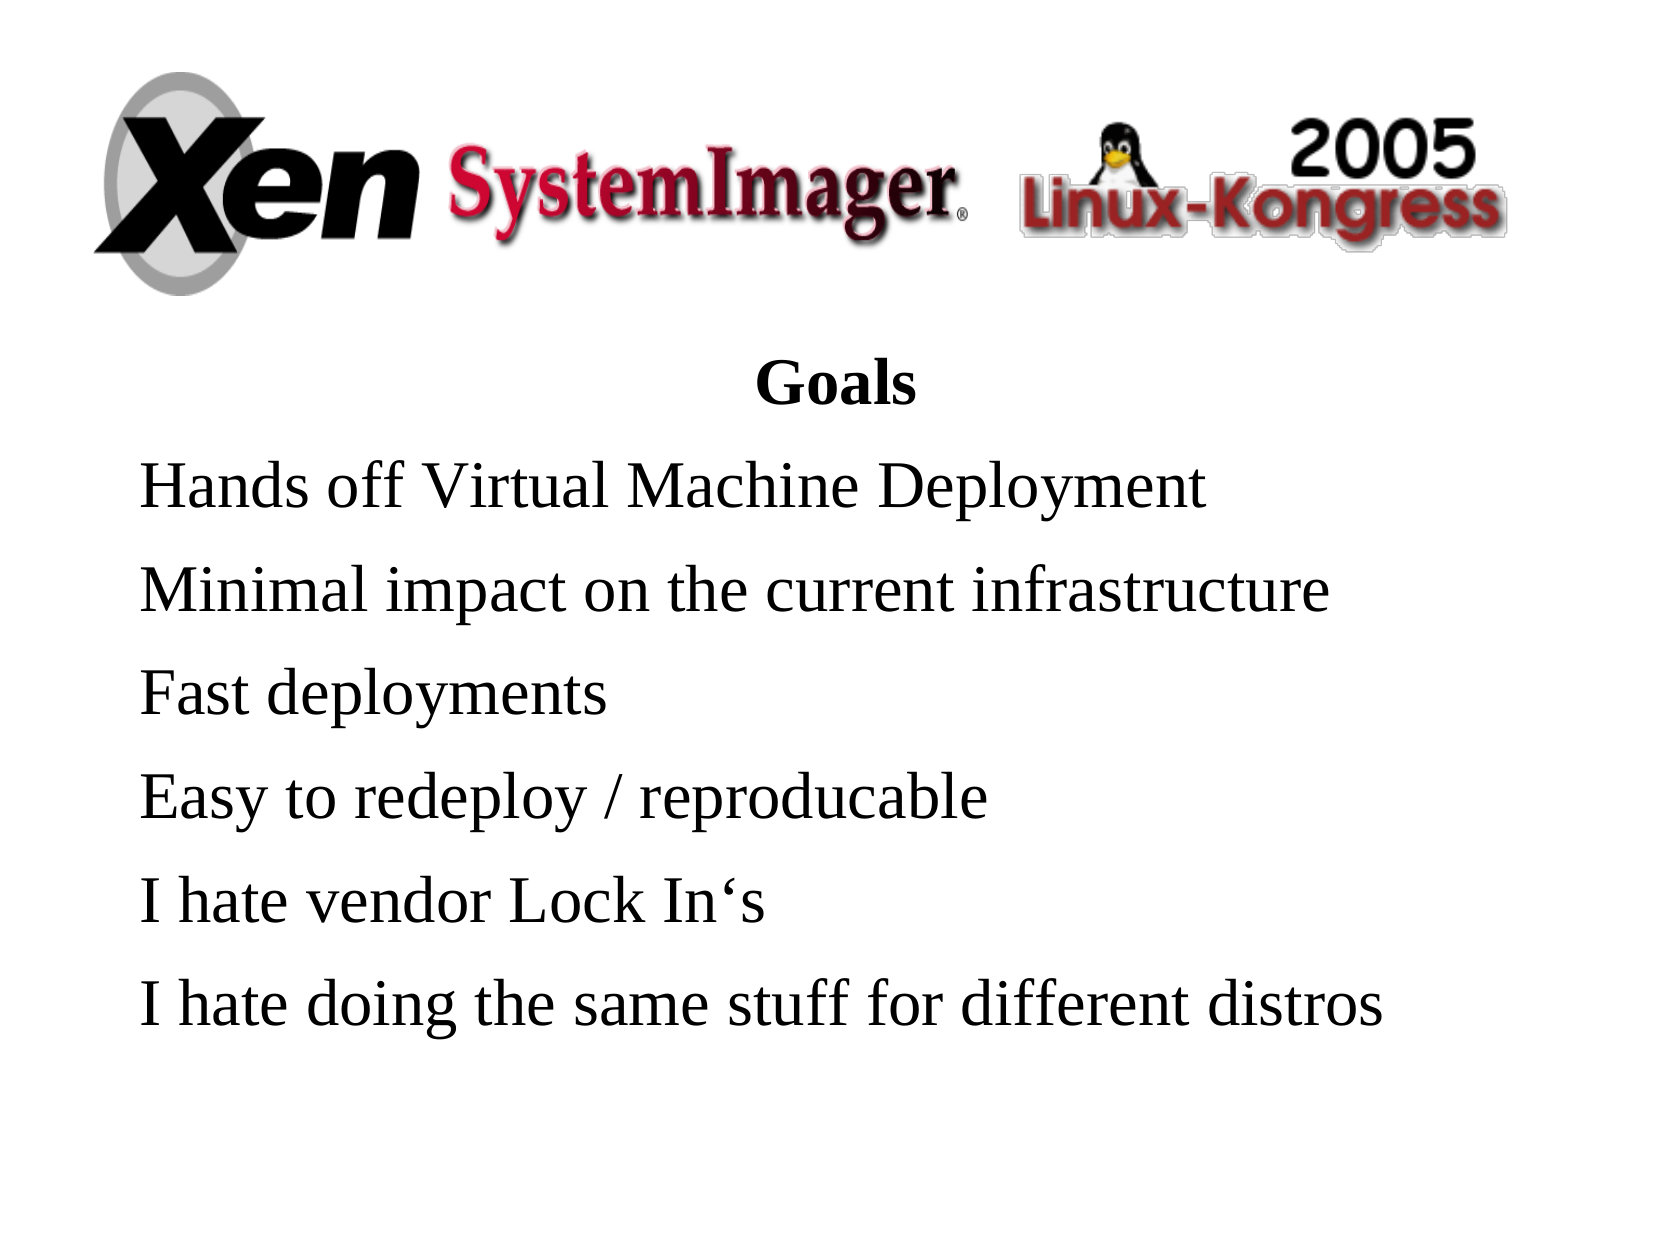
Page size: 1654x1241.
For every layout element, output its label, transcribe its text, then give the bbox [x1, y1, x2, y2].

picture [445, 132, 971, 254]
list Goals Hands off Virtual Machine Deployment Minimal impact on the current infrastructure Fast deployments Easy to redeploy / reproducable I hate vendor Lock In‘s I hate doing the same stuff for different distros [121, 344, 1534, 1241]
picture [93, 72, 420, 296]
picture [1006, 106, 1524, 265]
